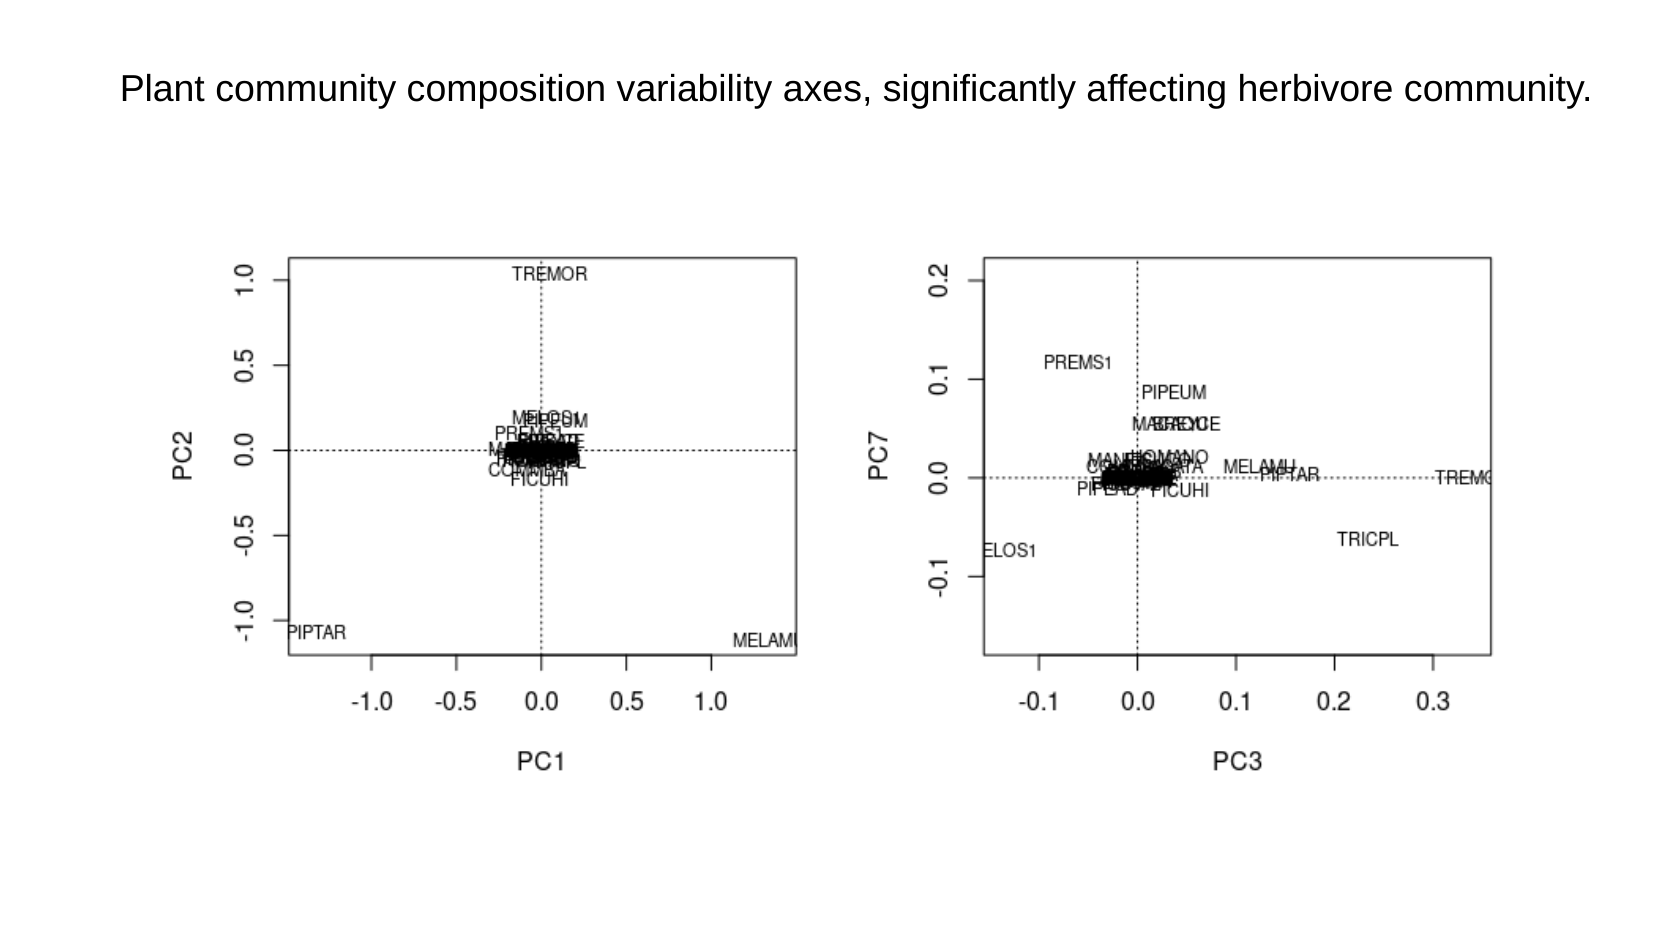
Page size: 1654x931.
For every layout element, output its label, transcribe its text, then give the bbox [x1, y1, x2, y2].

picture [165, 134, 1555, 811]
text_box Plant community composition variability axes, significantly affecting herbivore community. [105, 60, 1621, 243]
